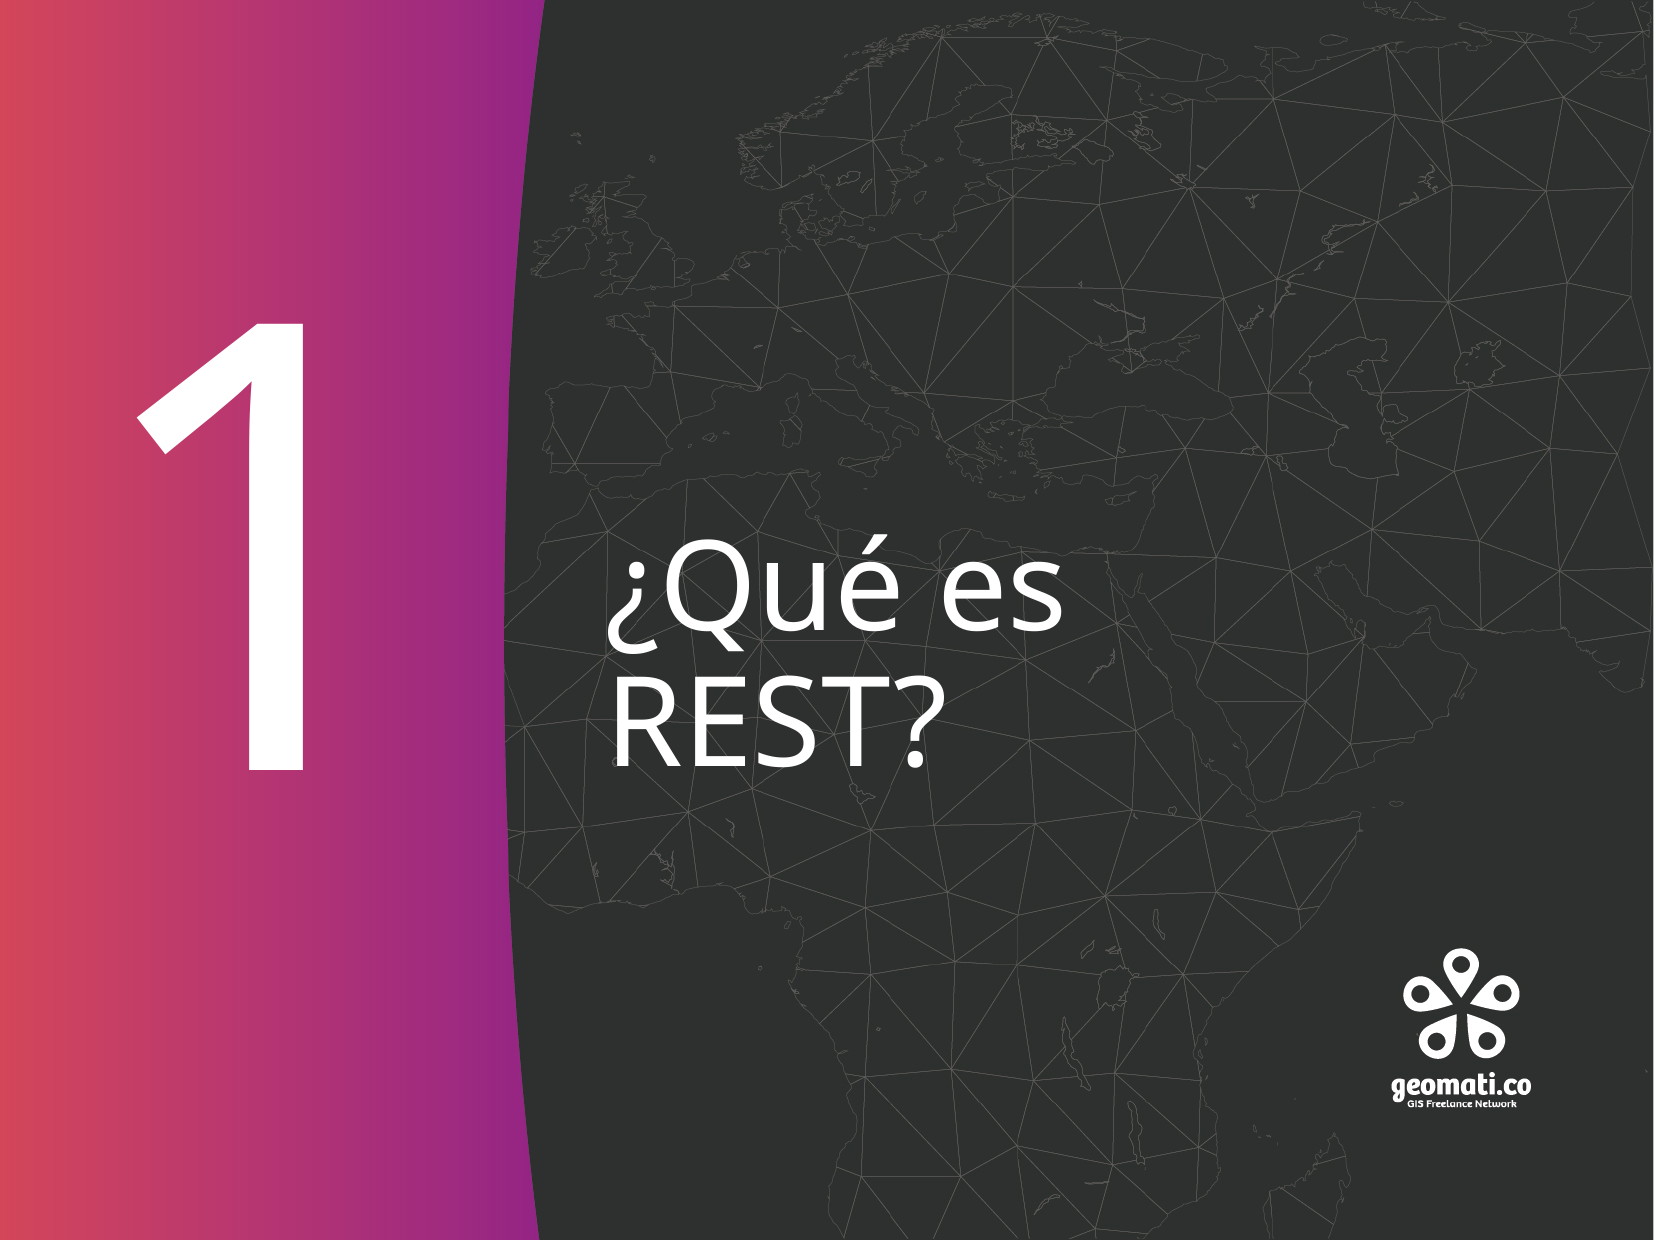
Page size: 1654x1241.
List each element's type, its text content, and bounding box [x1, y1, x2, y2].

text_box ¿Qué es REST? [590, 513, 1453, 715]
picture [0, 0, 1654, 1240]
text_box 1 [23, 94, 497, 959]
